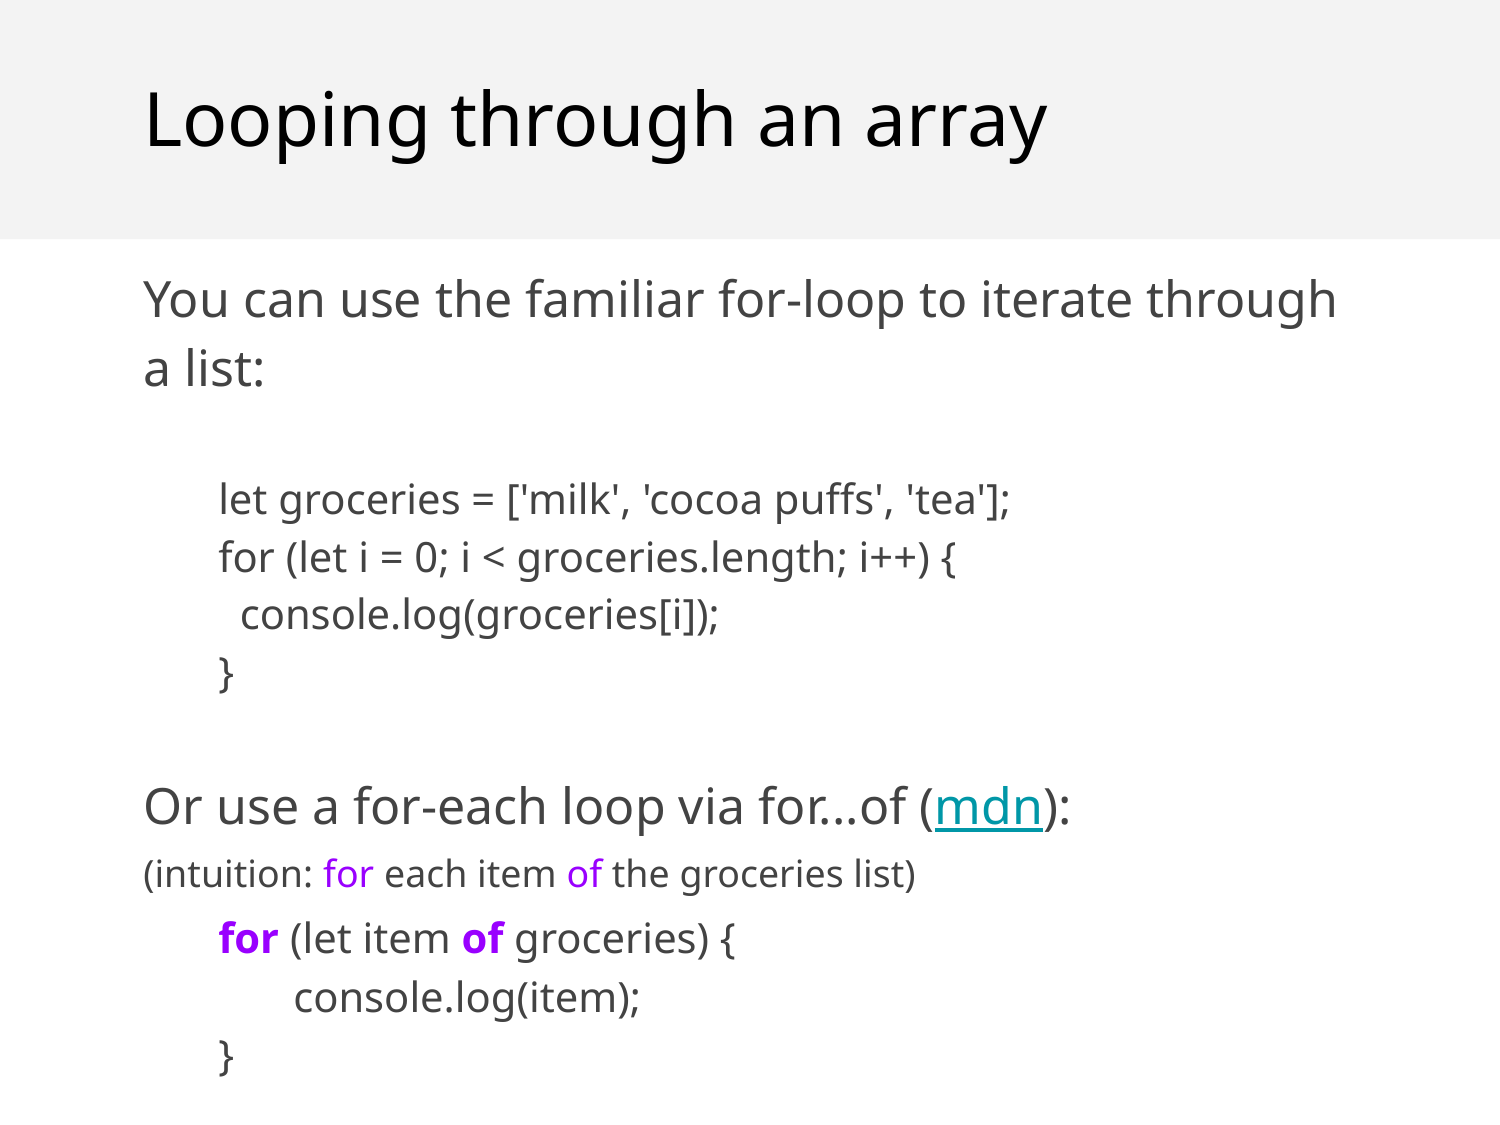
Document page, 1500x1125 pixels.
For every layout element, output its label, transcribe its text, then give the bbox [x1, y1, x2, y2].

list You can use the familiar for-loop to iterate through a list: let groceries = ['milk', 'cocoa puffs', 'tea']; for (let i = 0; i < groceries.length; i++) { console.log(groceries[i]); } Or use a for-each loop via for...of (mdn): (intuition: for each item of the groceries list) for (let item of groceries) { console.log(item); } [128, 243, 1372, 991]
title Looping through an array [128, 56, 1372, 183]
